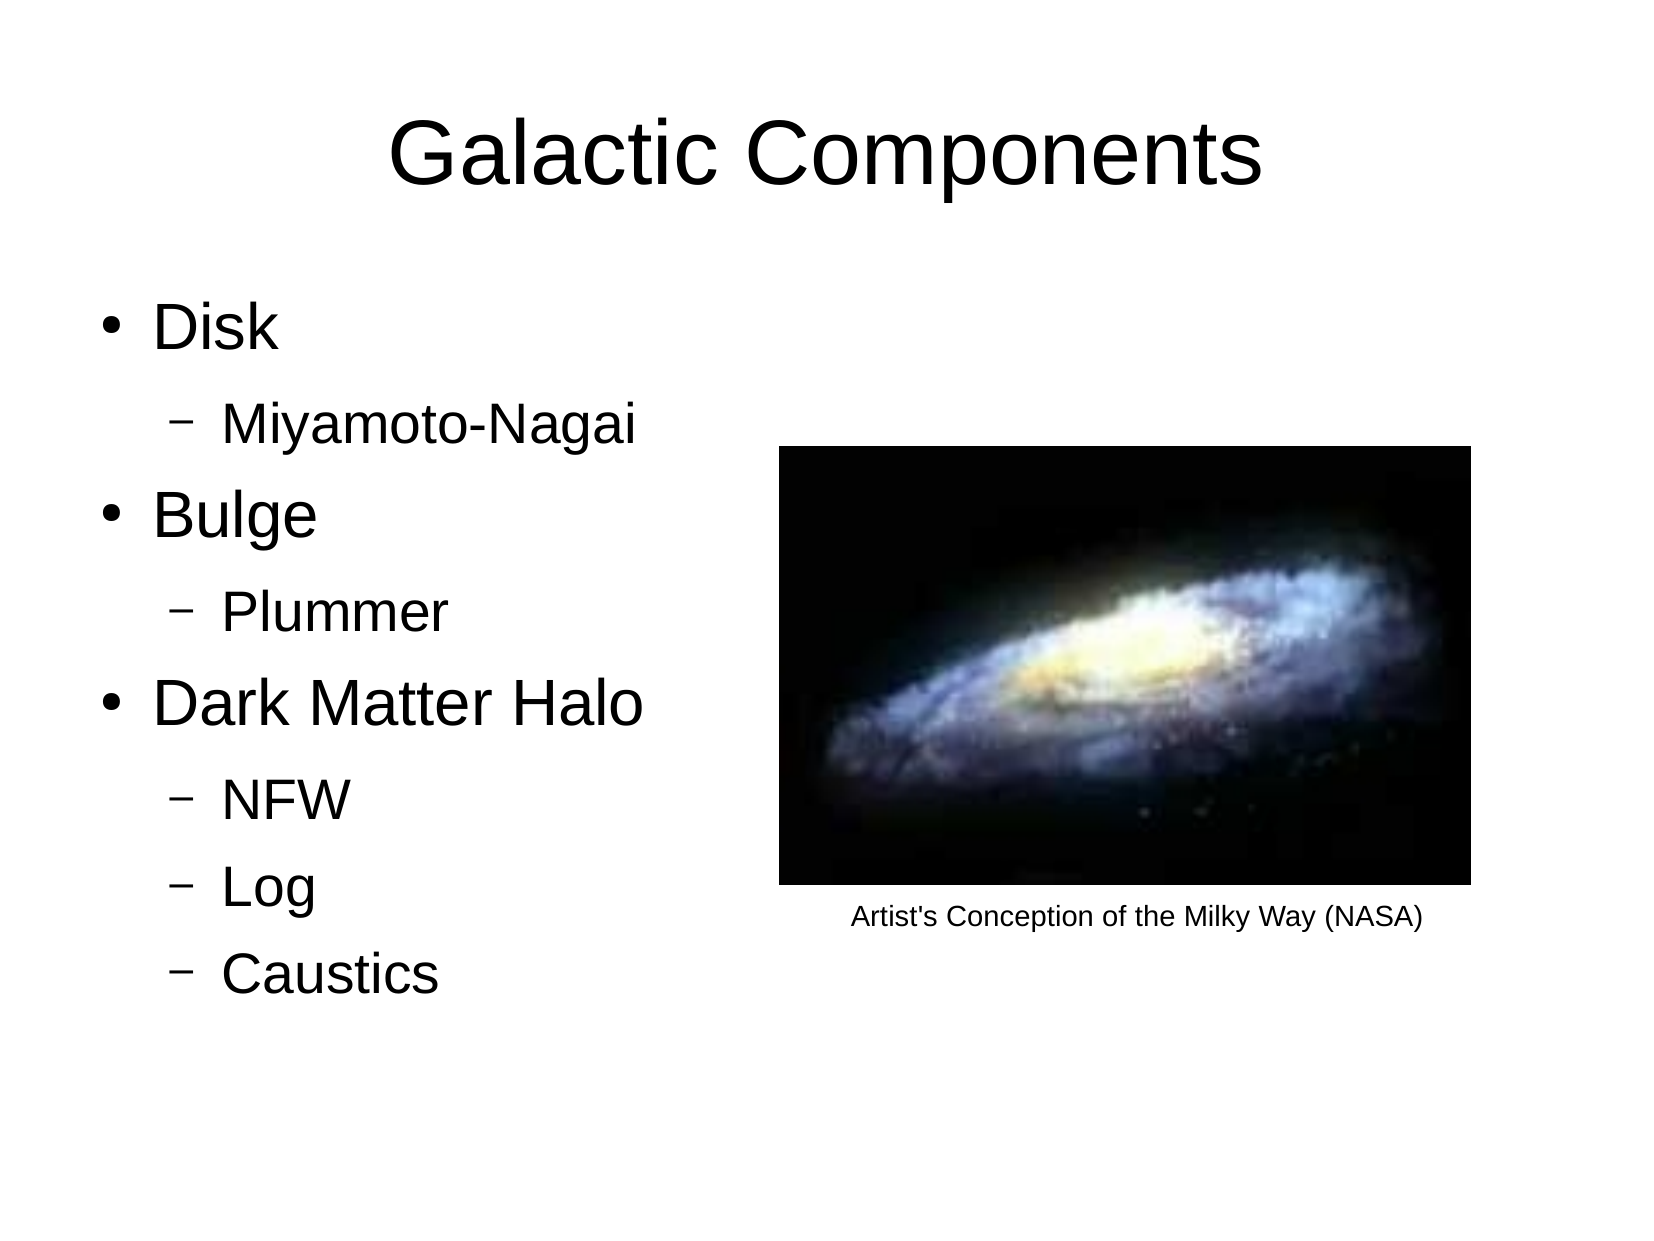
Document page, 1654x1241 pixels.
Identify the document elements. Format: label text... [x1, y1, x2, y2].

list Artist's Conception of the Milky Way (NASA) [780, 900, 1620, 976]
picture [779, 446, 1471, 886]
title Galactic Components [82, 49, 1571, 257]
list Disk Miyamoto-Nagai Bulge Plummer Dark Matter Halo NFW Log Caustics [82, 290, 1538, 1010]
